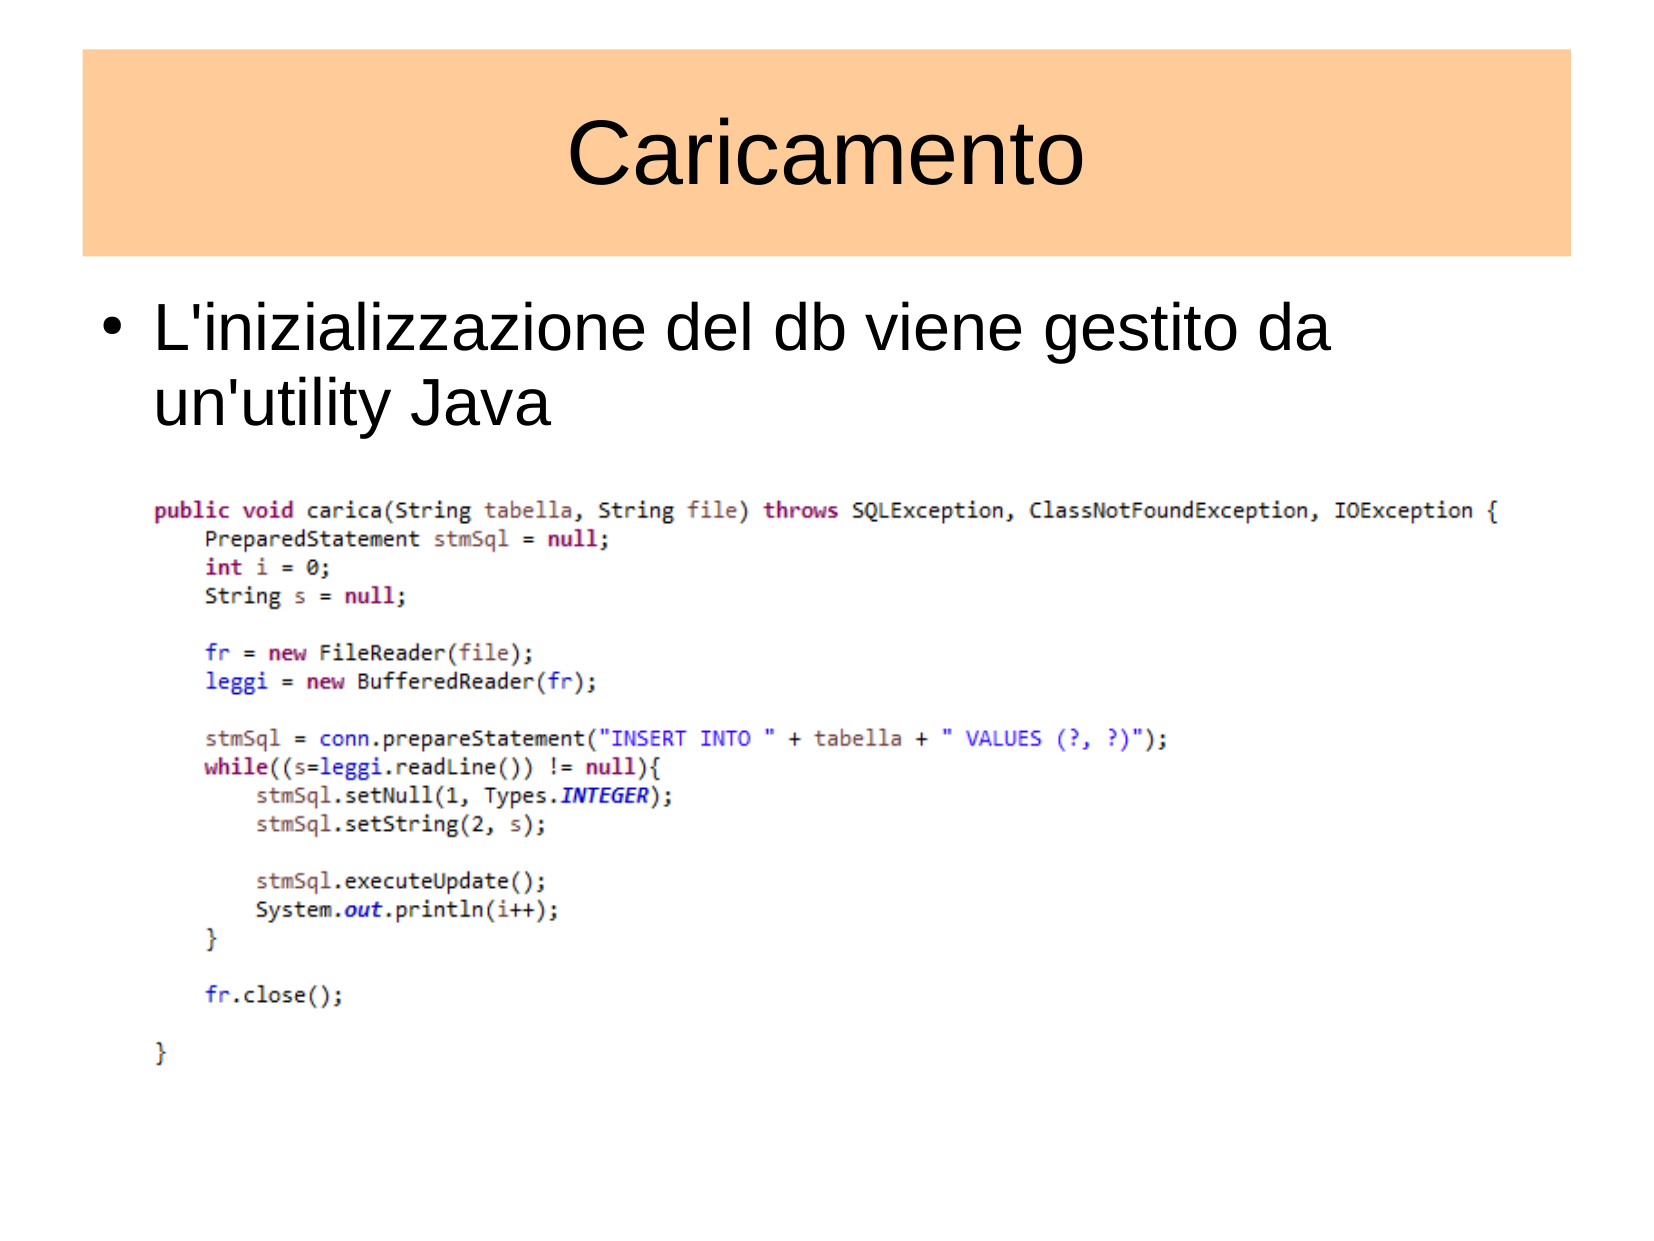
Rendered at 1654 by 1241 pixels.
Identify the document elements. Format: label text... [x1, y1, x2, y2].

list L'inizializzazione del db viene gestito da un'utility Java [82, 290, 1571, 1010]
title Caricamento [82, 49, 1571, 257]
picture [140, 484, 1512, 1075]
